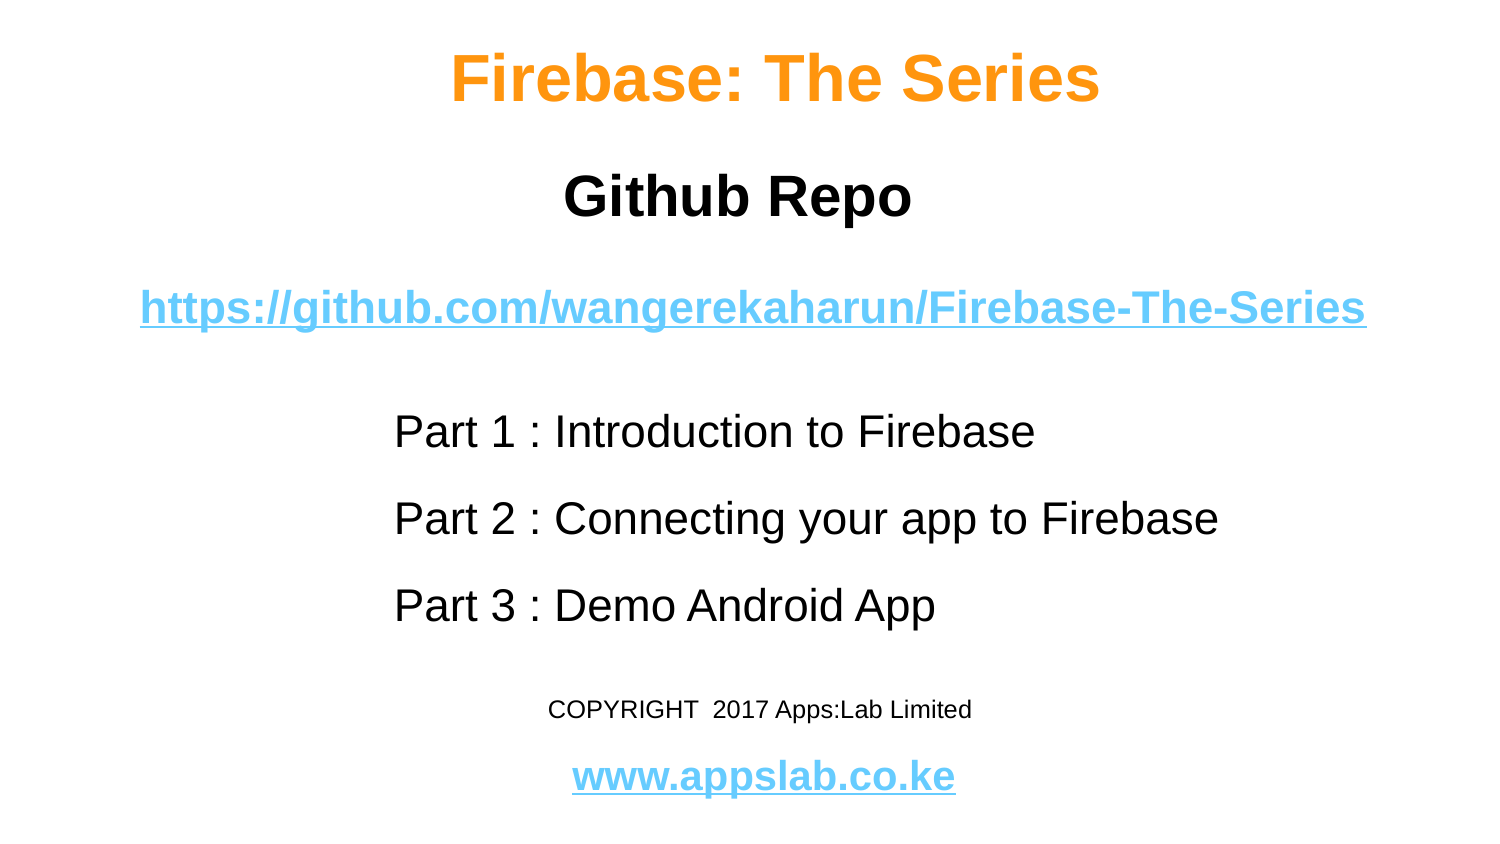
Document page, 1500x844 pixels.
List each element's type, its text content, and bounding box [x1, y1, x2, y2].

text_box Part 1 : Introduction to Firebase Part 2 : Connecting your app to Firebase Part 3 : Demo Android App [379, 399, 1264, 639]
text_box Firebase: The Series [435, 33, 1198, 124]
text_box Github Repo [548, 156, 1325, 236]
text_box COPYRIGHT 2017 Apps:Lab Limited www.appslab.co.ke [432, 688, 1089, 816]
text_box https://github.com/wangerekaharun/Firebase-The-Series [124, 274, 1472, 390]
